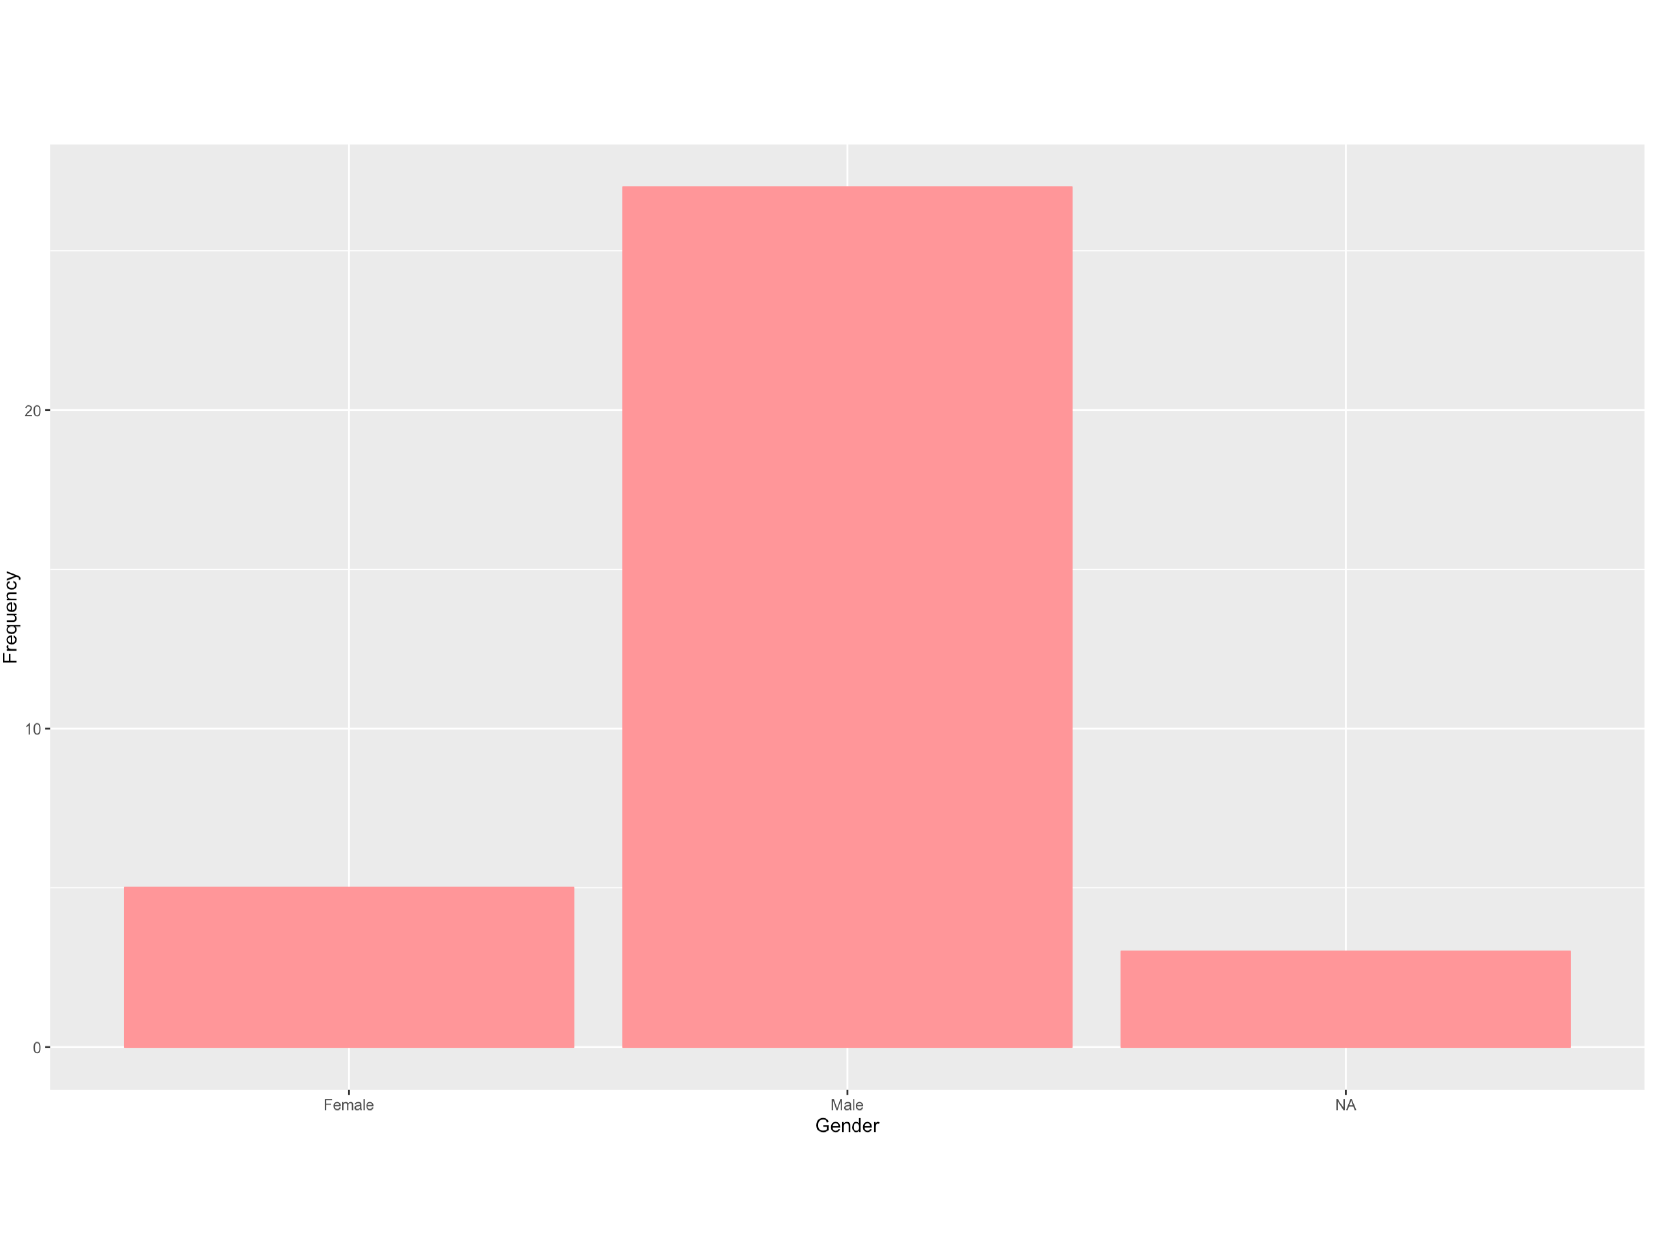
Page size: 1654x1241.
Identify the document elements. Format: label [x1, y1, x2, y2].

picture [0, 134, 1654, 1144]
